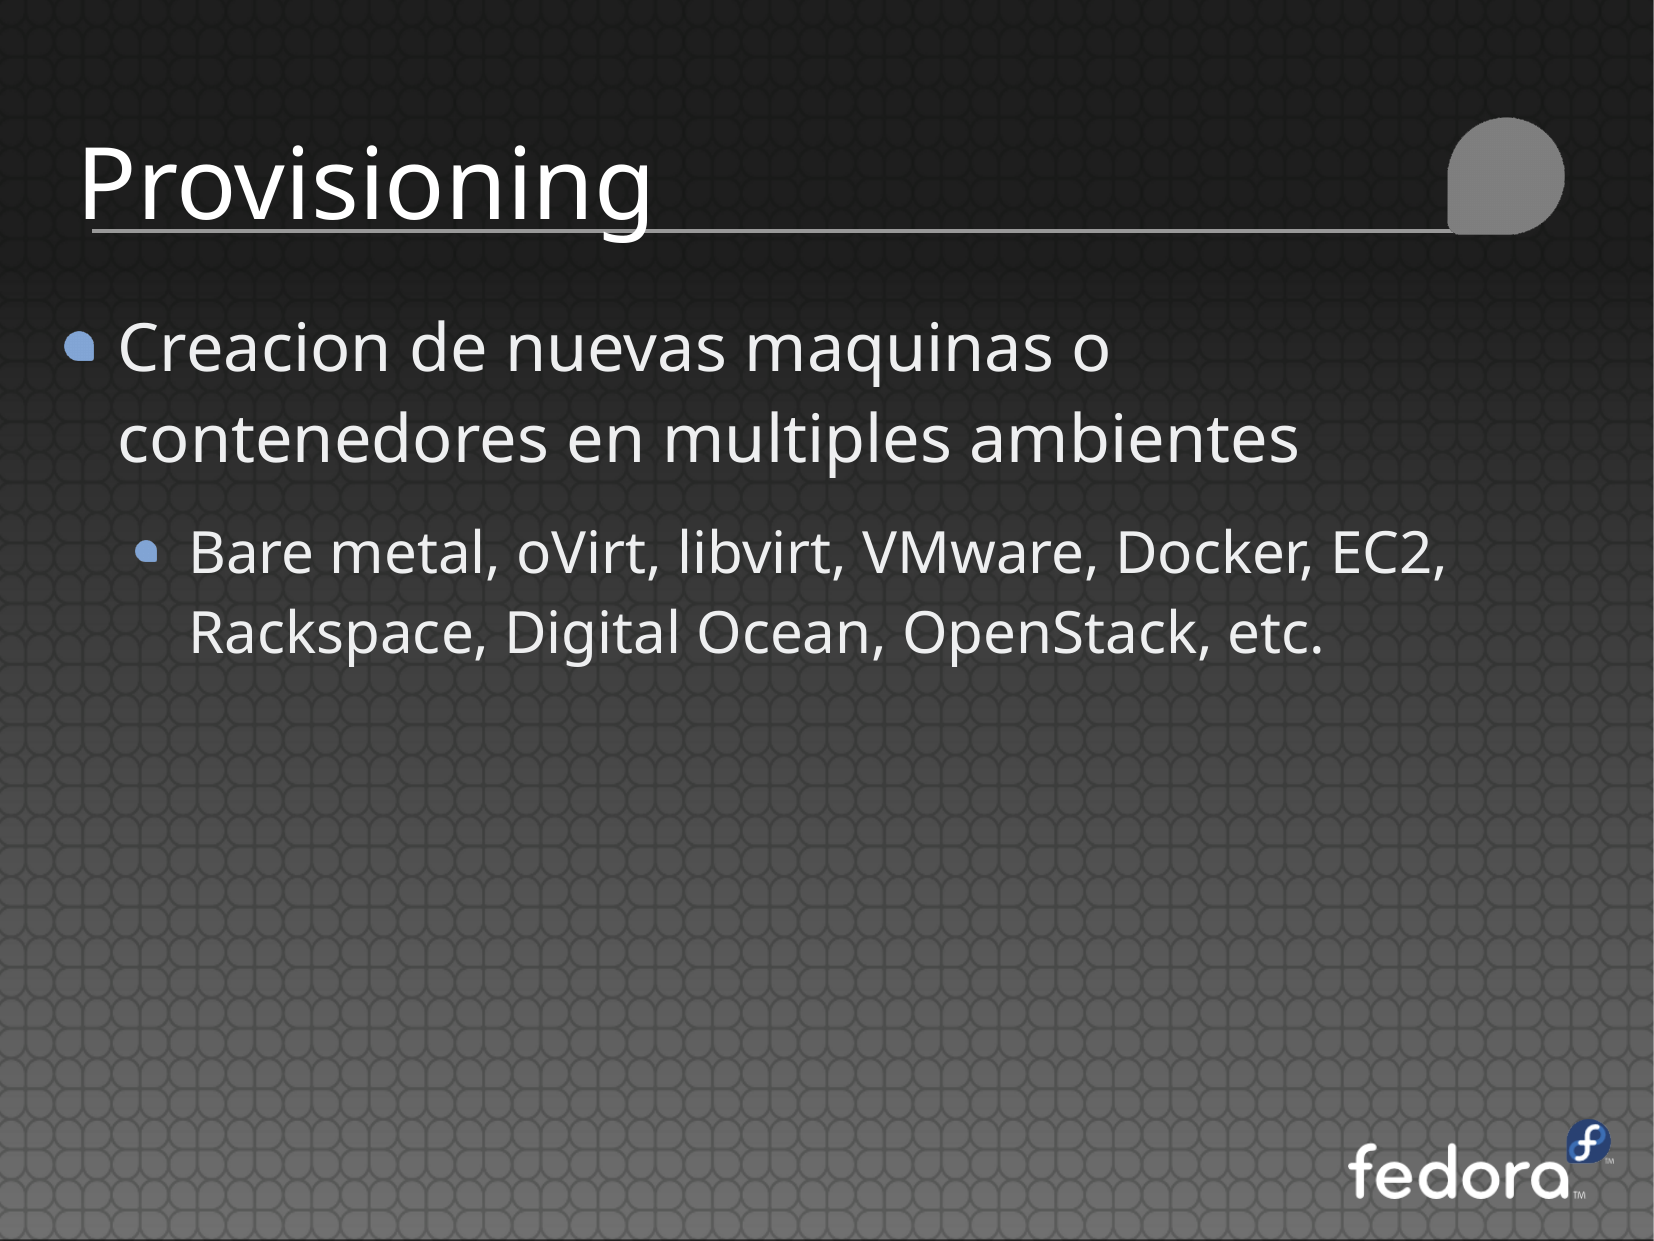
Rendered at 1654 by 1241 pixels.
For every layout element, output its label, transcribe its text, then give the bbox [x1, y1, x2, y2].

picture [0, 0, 1654, 1241]
list Creacion de nuevas maquinas o contenedores en multiples ambientes Bare metal, oVirt, libvirt, VMware, Docker, EC2, Rackspace, Digital Ocean, OpenStack, etc. [46, 300, 1536, 1105]
title Provisioning [76, 112, 1566, 249]
